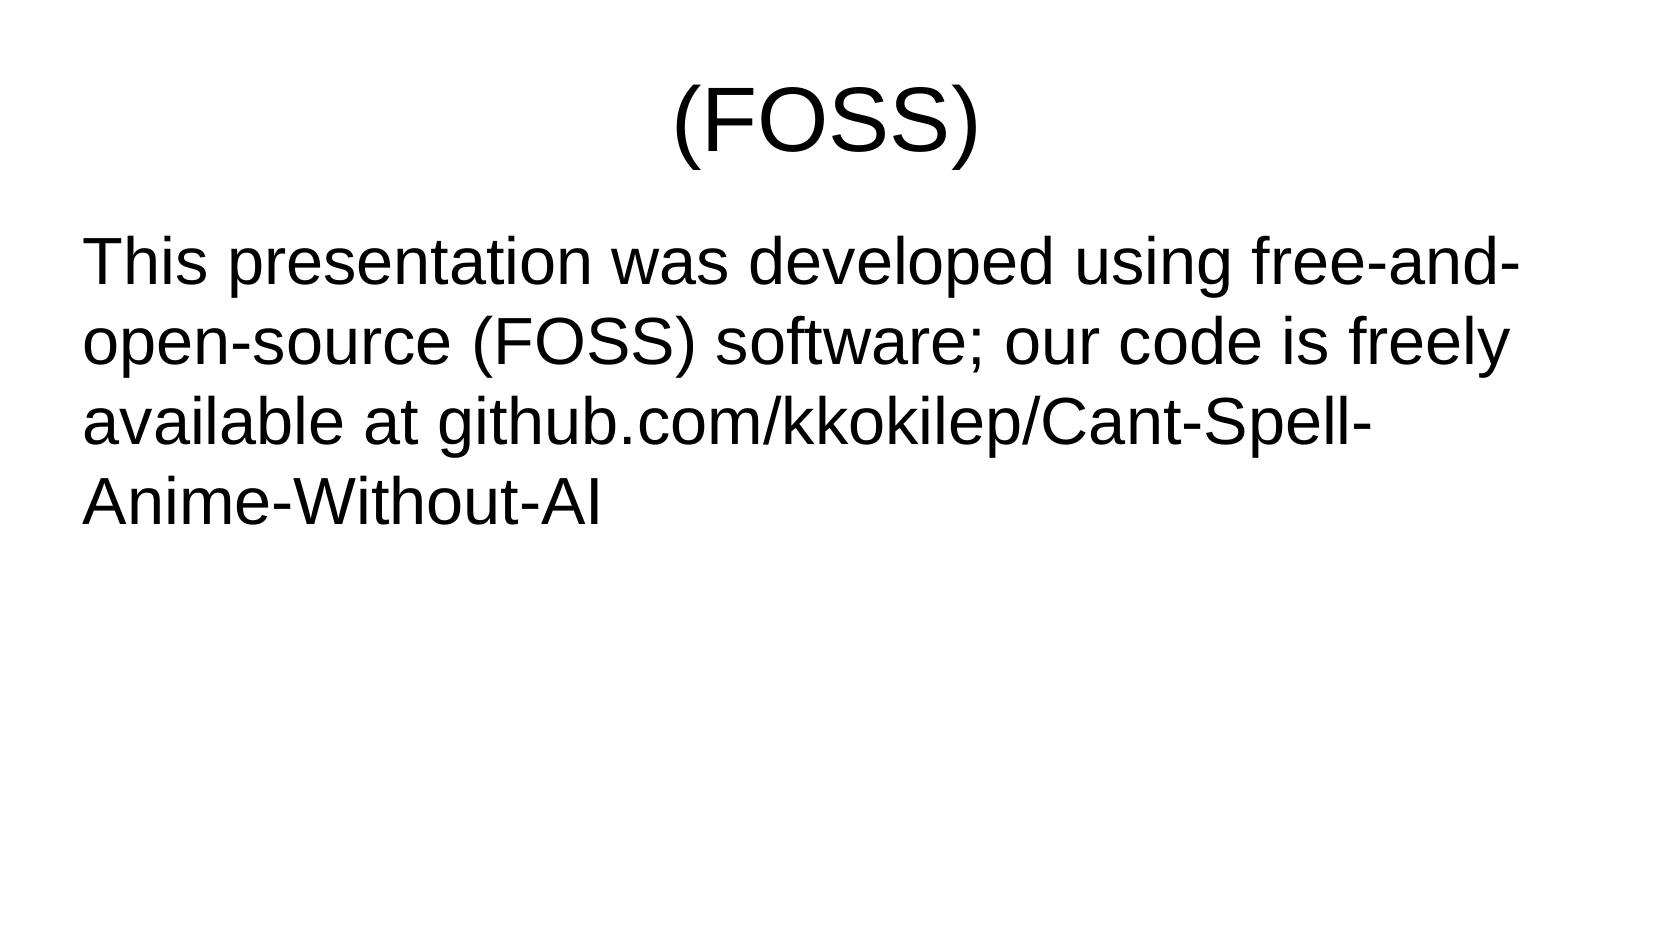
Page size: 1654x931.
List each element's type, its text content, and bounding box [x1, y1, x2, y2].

list This presentation was developed using free-and-open-source (FOSS) software; our code is freely available at github.com/kkokilep/Cant-Spell-Anime-Without-AI [82, 217, 1571, 758]
title (FOSS) [82, 37, 1571, 193]
